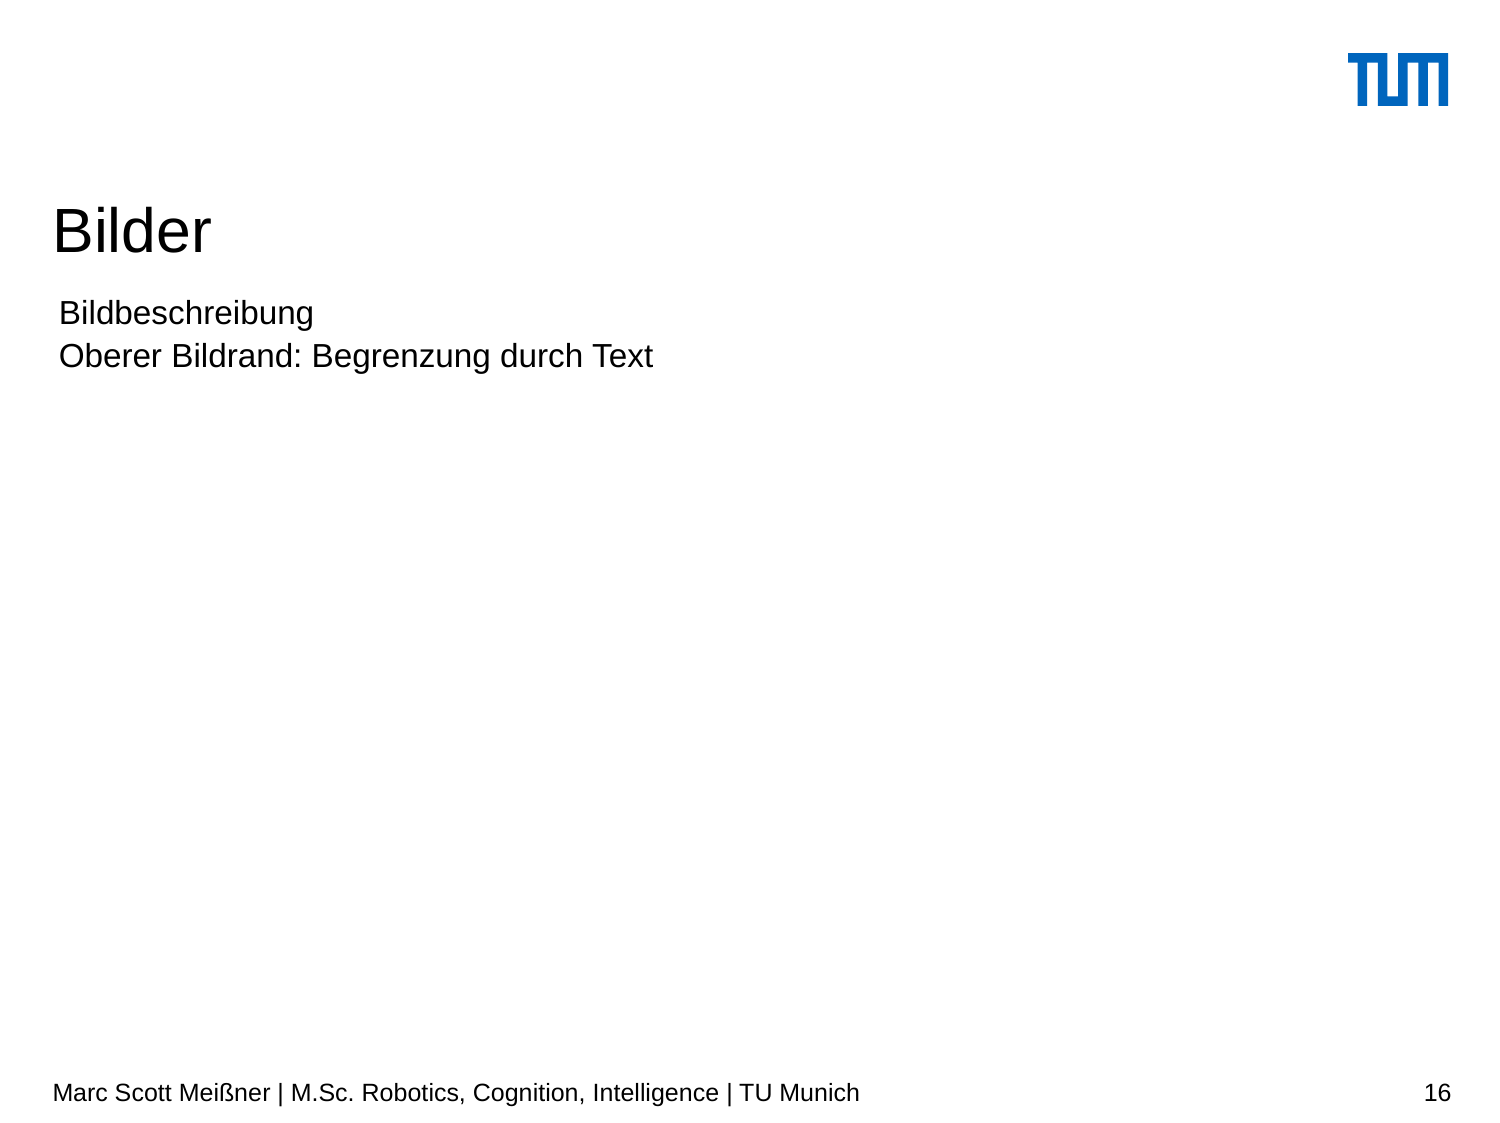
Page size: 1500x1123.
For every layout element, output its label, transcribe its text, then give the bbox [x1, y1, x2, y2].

title Bilder [52, 195, 1453, 266]
list Bildbeschreibung Oberer Bildrand: Begrenzung durch Text [59, 289, 1459, 402]
